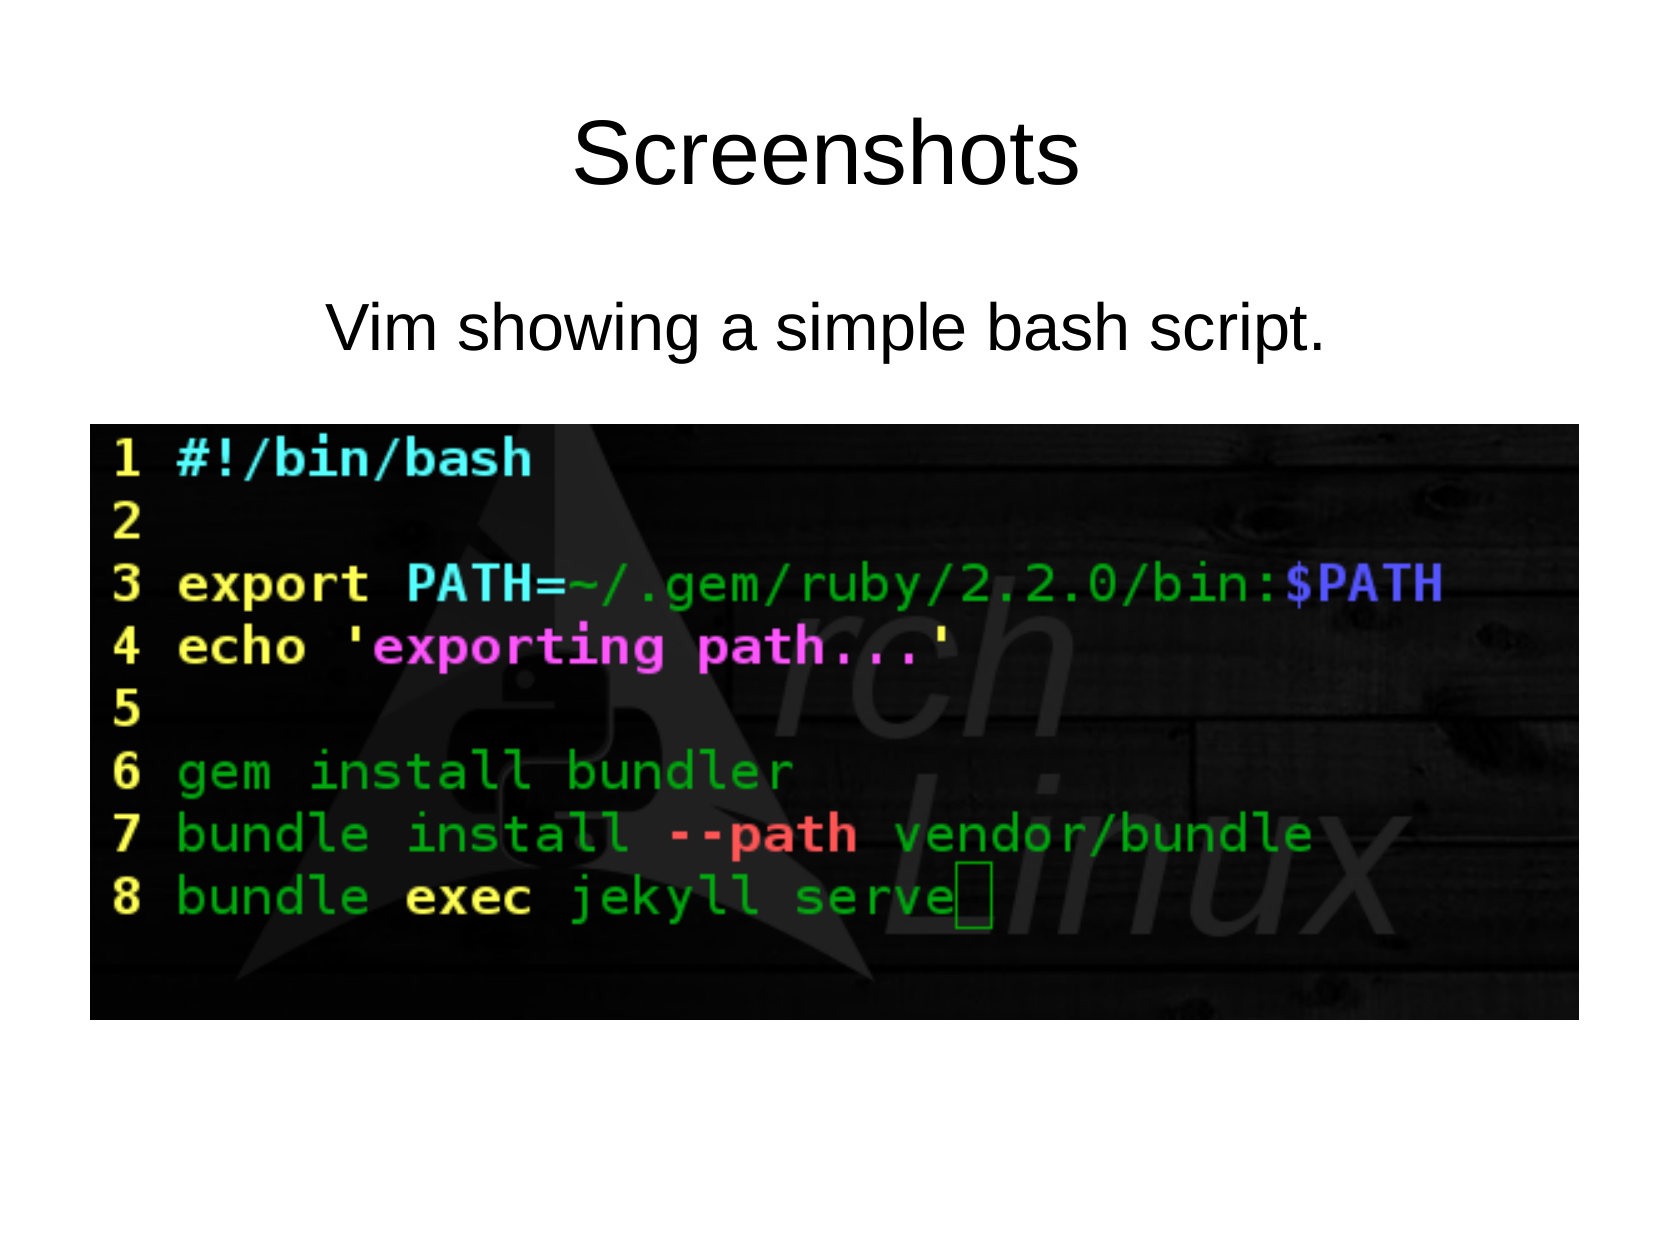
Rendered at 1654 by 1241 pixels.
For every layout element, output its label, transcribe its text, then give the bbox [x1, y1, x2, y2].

title Screenshots [82, 49, 1571, 257]
subtitle Vim showing a simple bash script. [82, 290, 1571, 1010]
picture [90, 424, 1579, 1021]
